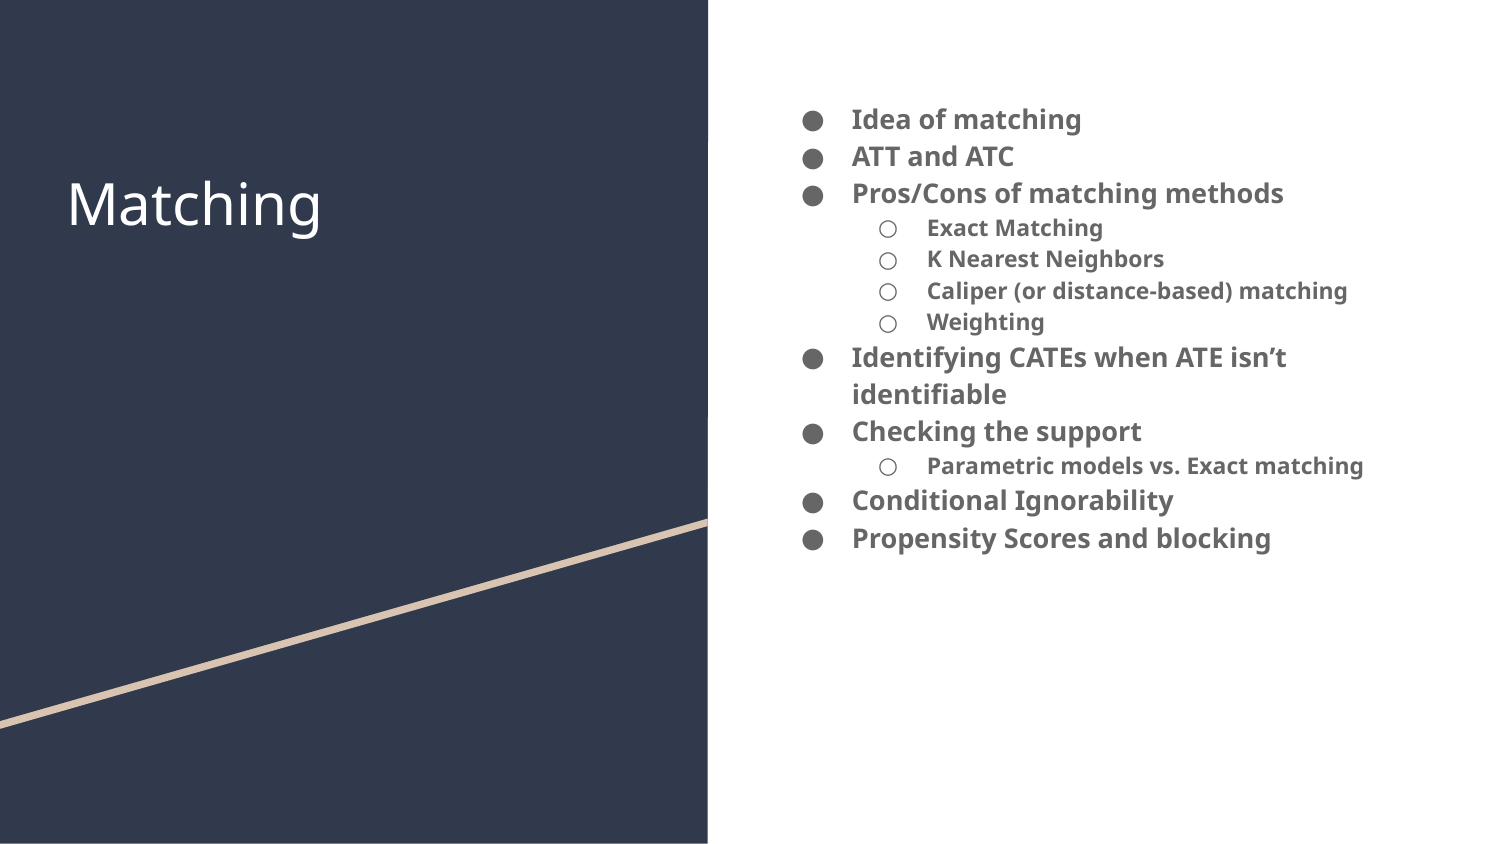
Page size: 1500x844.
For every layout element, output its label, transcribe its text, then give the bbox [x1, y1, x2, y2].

title Matching [51, 82, 660, 494]
list Idea of matching ATT and ATC Pros/Cons of matching methods Exact Matching K Nearest Neighbors Caliper (or distance-based) matching Weighting Identifying CATEs when ATE isn’t identifiable Checking the support Parametric models vs. Exact matching Conditional Ignorability Propensity Scores and blocking [761, 82, 1446, 755]
